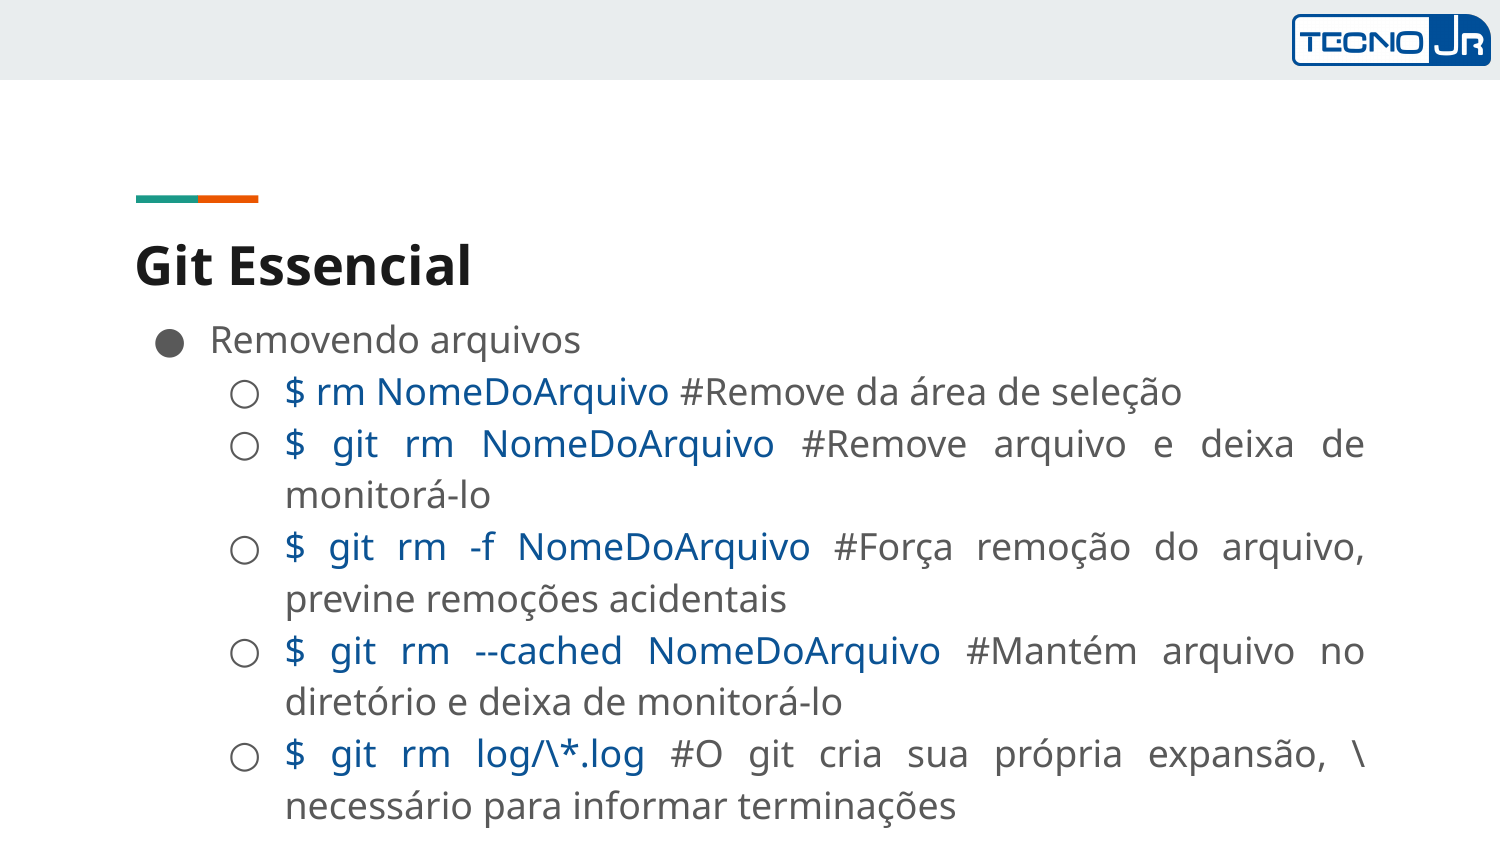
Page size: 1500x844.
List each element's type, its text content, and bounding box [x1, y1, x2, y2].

picture [1292, 14, 1491, 66]
title Git Essencial [119, 216, 1381, 305]
list Removendo arquivos $ rm NomeDoArquivo #Remove da área de seleção $ git rm NomeDoArquivo #Remove arquivo e deixa de monitorá-lo $ git rm -f NomeDoArquivo #Força remoção do arquivo, previne remoções acidentais $ git rm --cached NomeDoArquivo #Mantém arquivo no diretório e deixa de monitorá-lo $ git rm log/\*.log #O git cria sua própria expansão, \ necessário para informar terminações [119, 341, 1381, 796]
